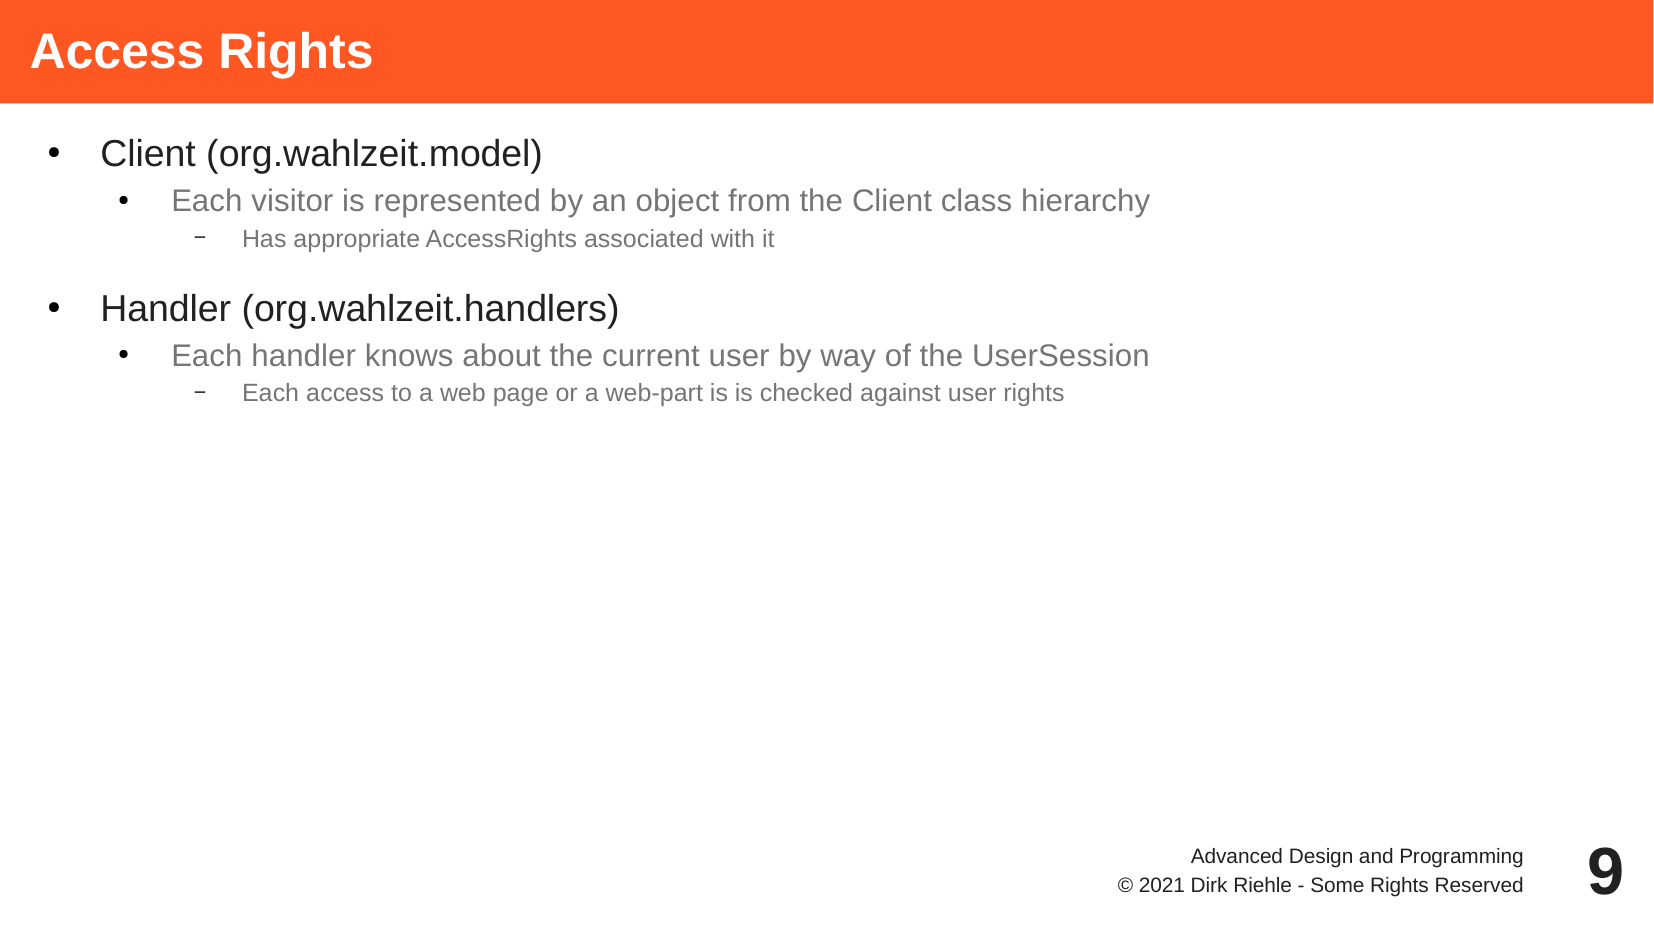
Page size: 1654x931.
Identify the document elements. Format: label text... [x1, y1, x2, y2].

title Access Rights [0, 0, 1654, 104]
list Client (org.wahlzeit.model) Each visitor is represented by an object from the Client class hierarchy Has appropriate AccessRights associated with it Handler (org.wahlzeit.handlers) Each handler knows about the current user by way of the UserSession Each access to a web page or a web-part is is checked against user rights [29, 132, 1625, 813]
